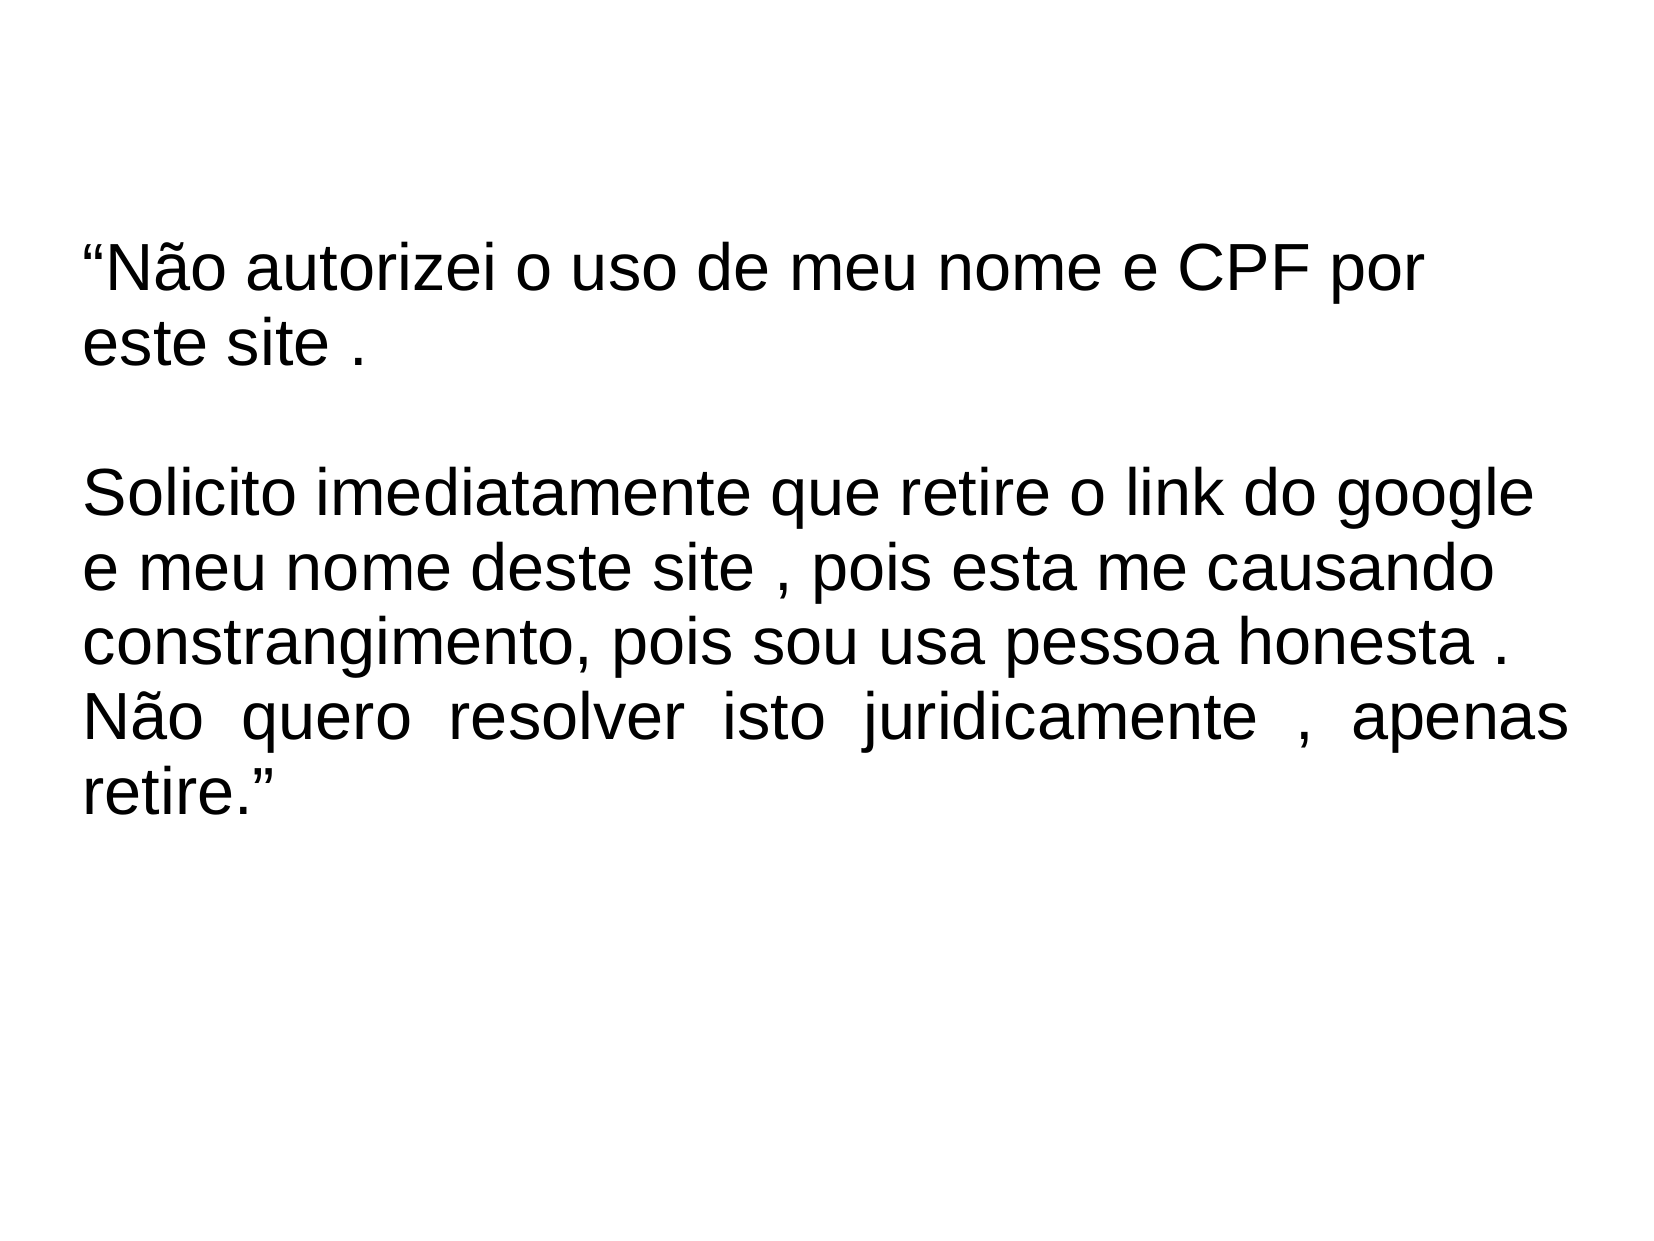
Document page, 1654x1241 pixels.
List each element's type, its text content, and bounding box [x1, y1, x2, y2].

subtitle “Não autorizei o uso de meu nome e CPF por este site . Solicito imediatamente que retire o link do google e meu nome deste site , pois esta me causando constrangimento, pois sou usa pessoa honesta . Não quero resolver isto juridicamente , apenas retire.” [82, 49, 1571, 1010]
